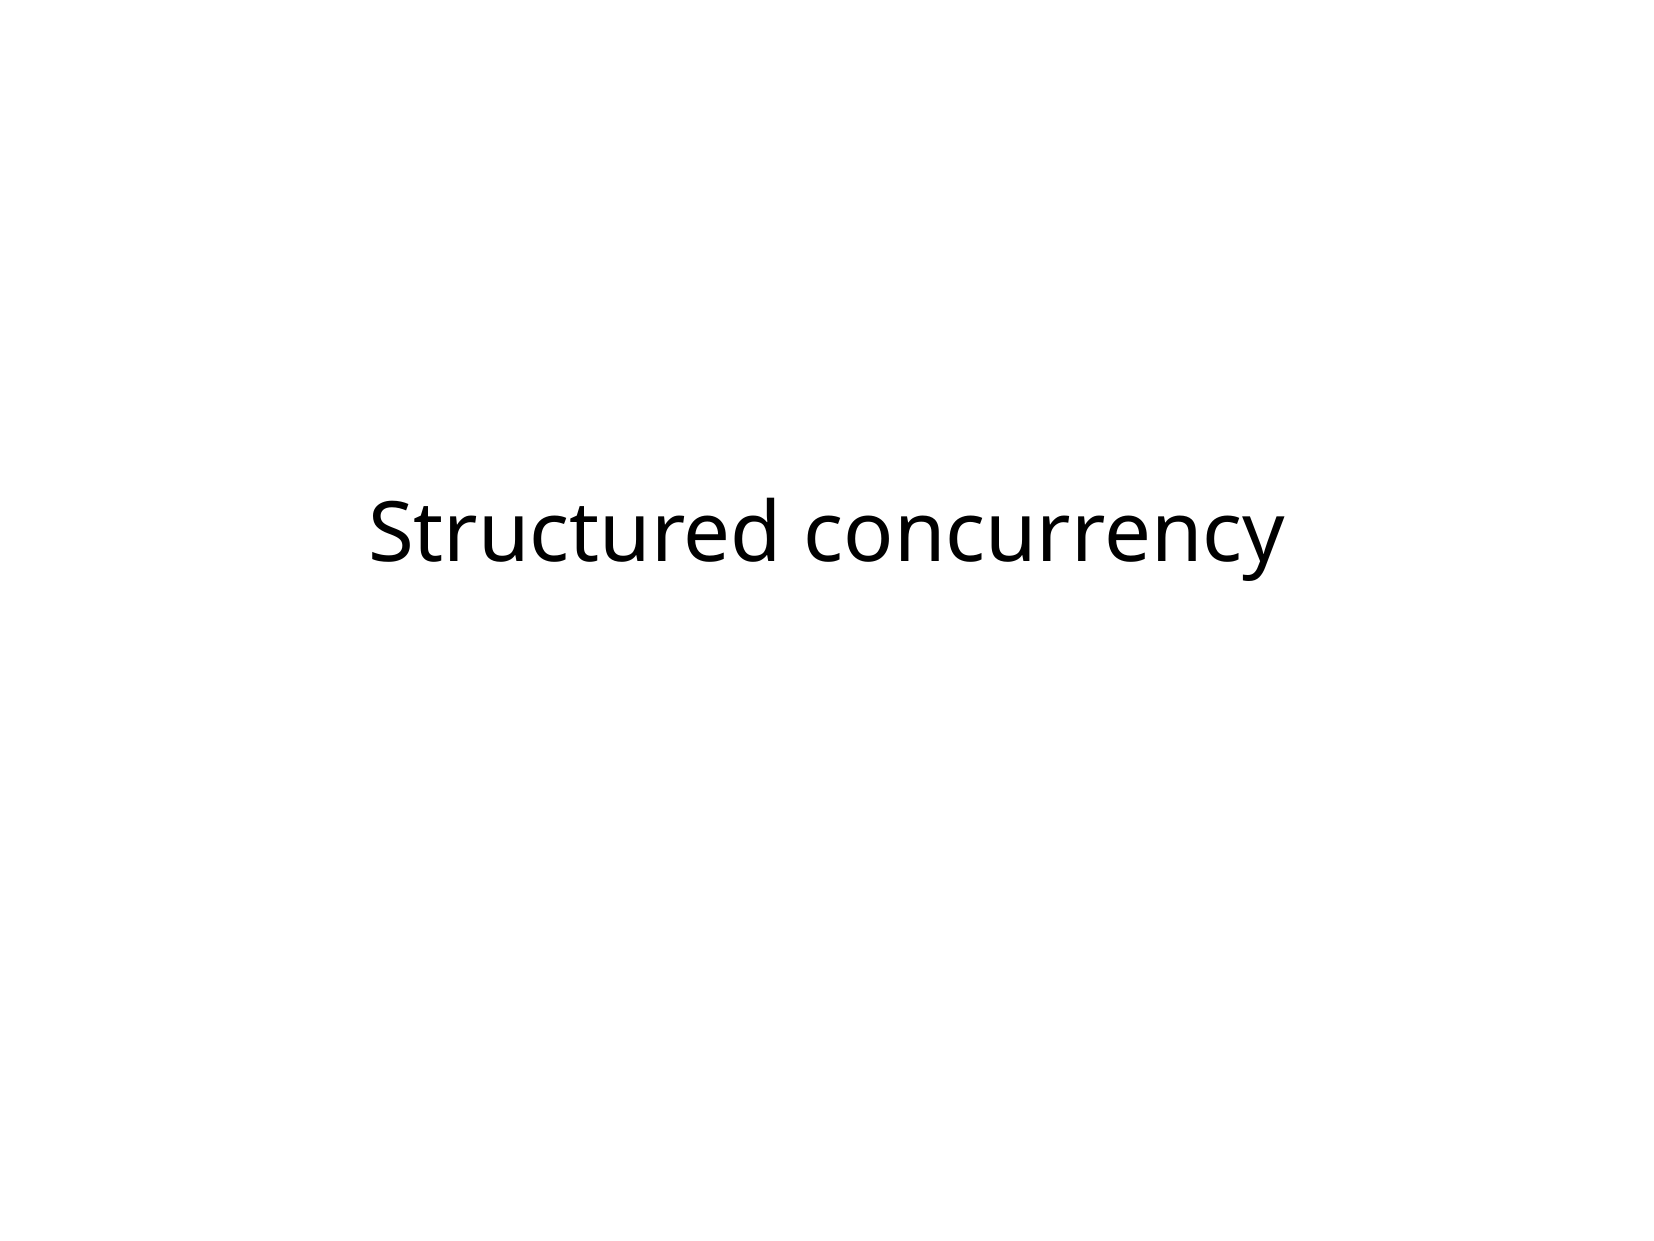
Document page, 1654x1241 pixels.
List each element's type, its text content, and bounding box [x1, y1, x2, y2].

subtitle Structured concurrency [82, 49, 1571, 1010]
